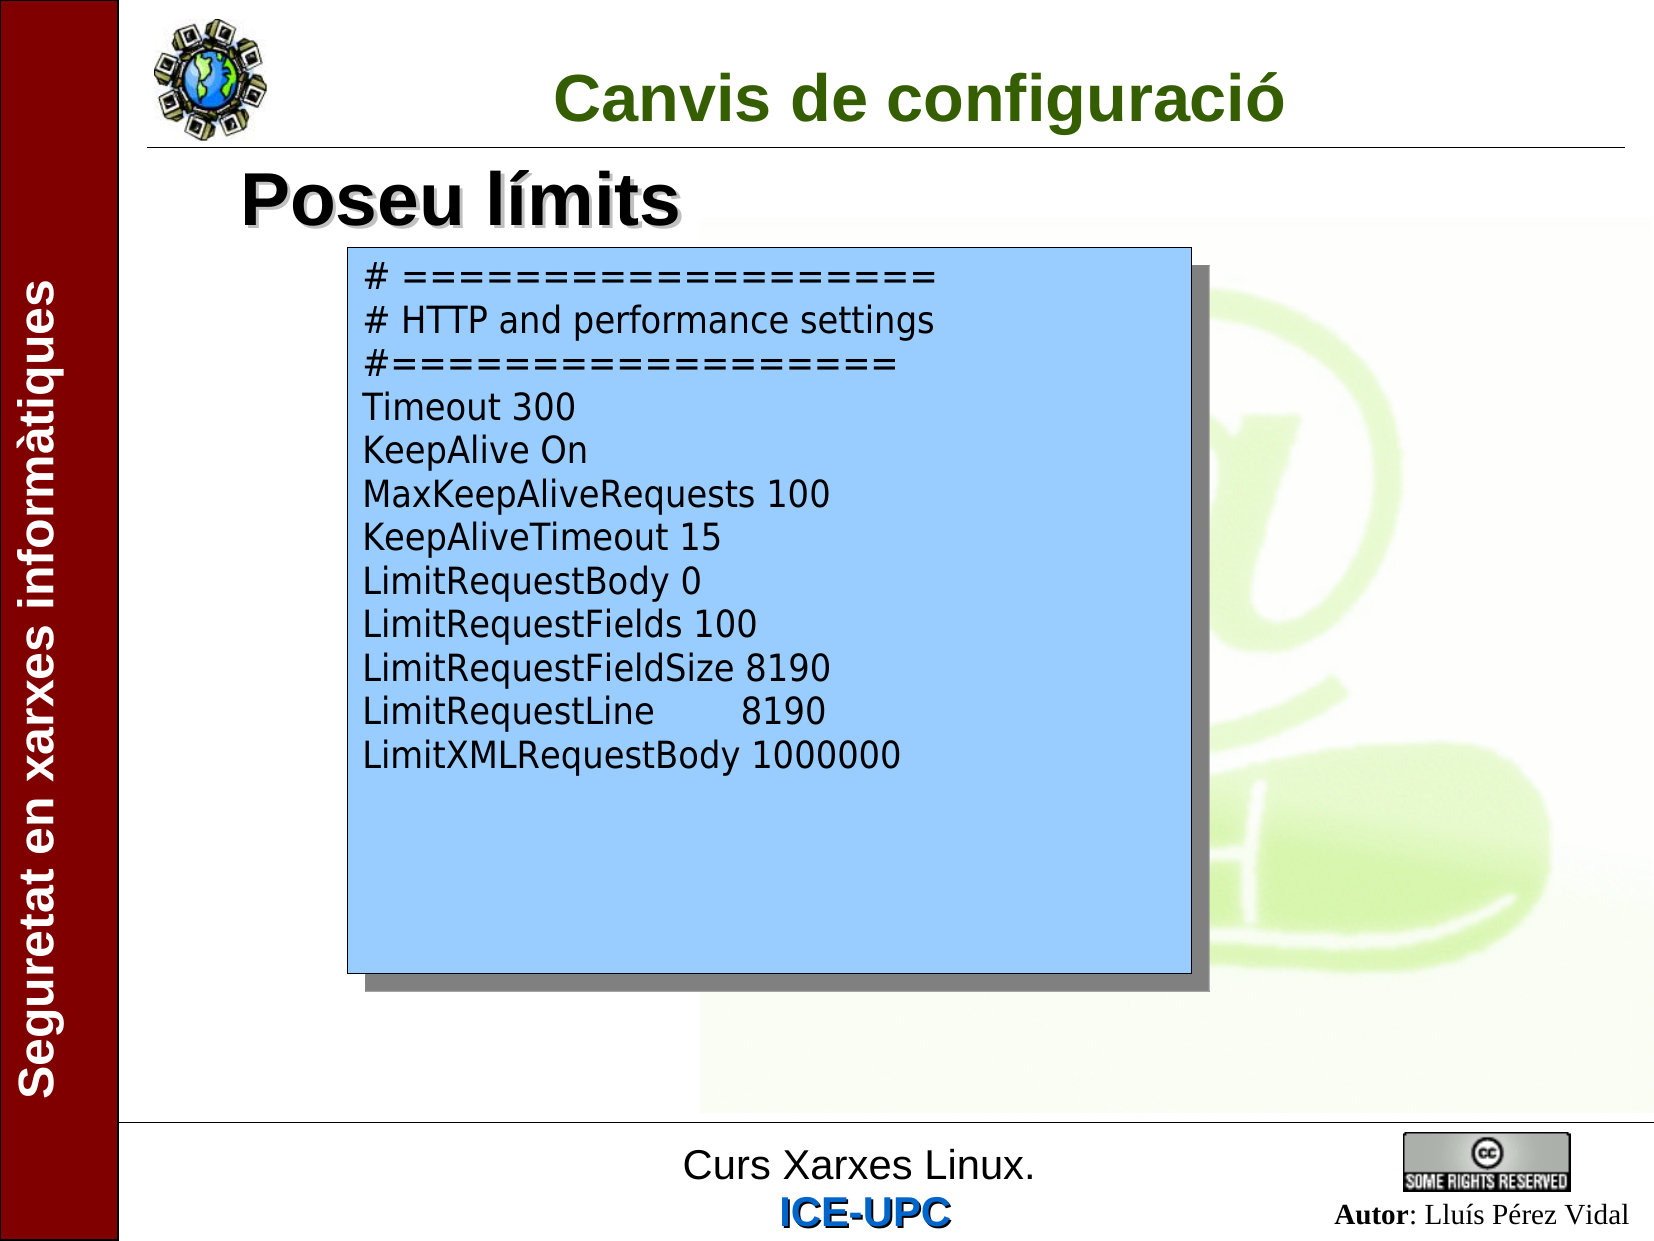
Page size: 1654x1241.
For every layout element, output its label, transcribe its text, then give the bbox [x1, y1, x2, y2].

list Poseu límits [169, 157, 1641, 839]
title Canvis de configuració [129, 49, 1619, 148]
picture [700, 217, 1654, 1113]
picture [1403, 1132, 1571, 1192]
text_box # =================== # HTTP and performance settings #================== Timeout 300 KeepAlive On MaxKeepAliveRequests 100 KeepAliveTimeout 15 LimitRequestBody 0 LimitRequestFields 100 LimitRequestFieldSize 8190 LimitRequestLine 8190 LimitXMLRequestBody 1000000 [347, 247, 1192, 974]
picture [154, 19, 268, 49]
